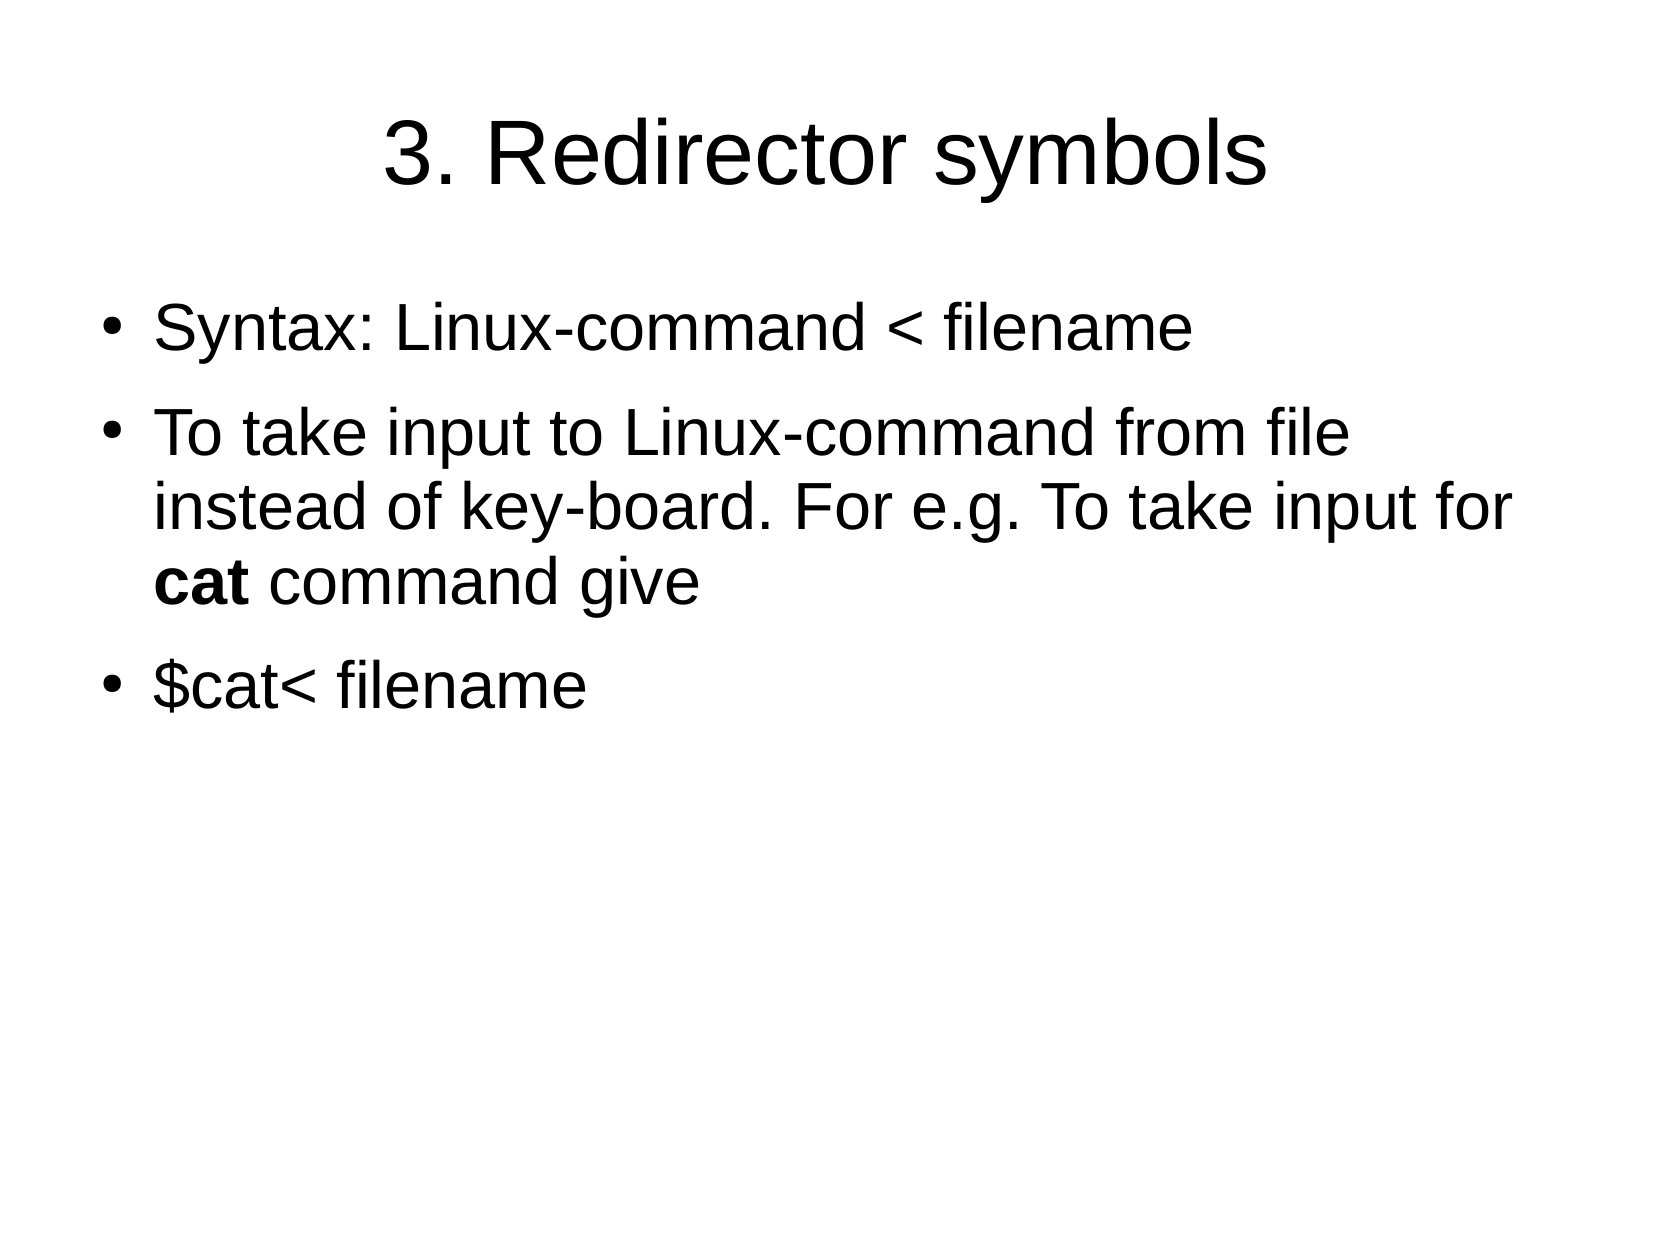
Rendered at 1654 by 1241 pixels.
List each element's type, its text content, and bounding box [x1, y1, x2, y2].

title 3. Redirector symbols [82, 49, 1571, 257]
list Syntax: Linux-command < filename To take input to Linux-command from file instead of key-board. For e.g. To take input for cat command give $cat< filename [82, 290, 1571, 1010]
